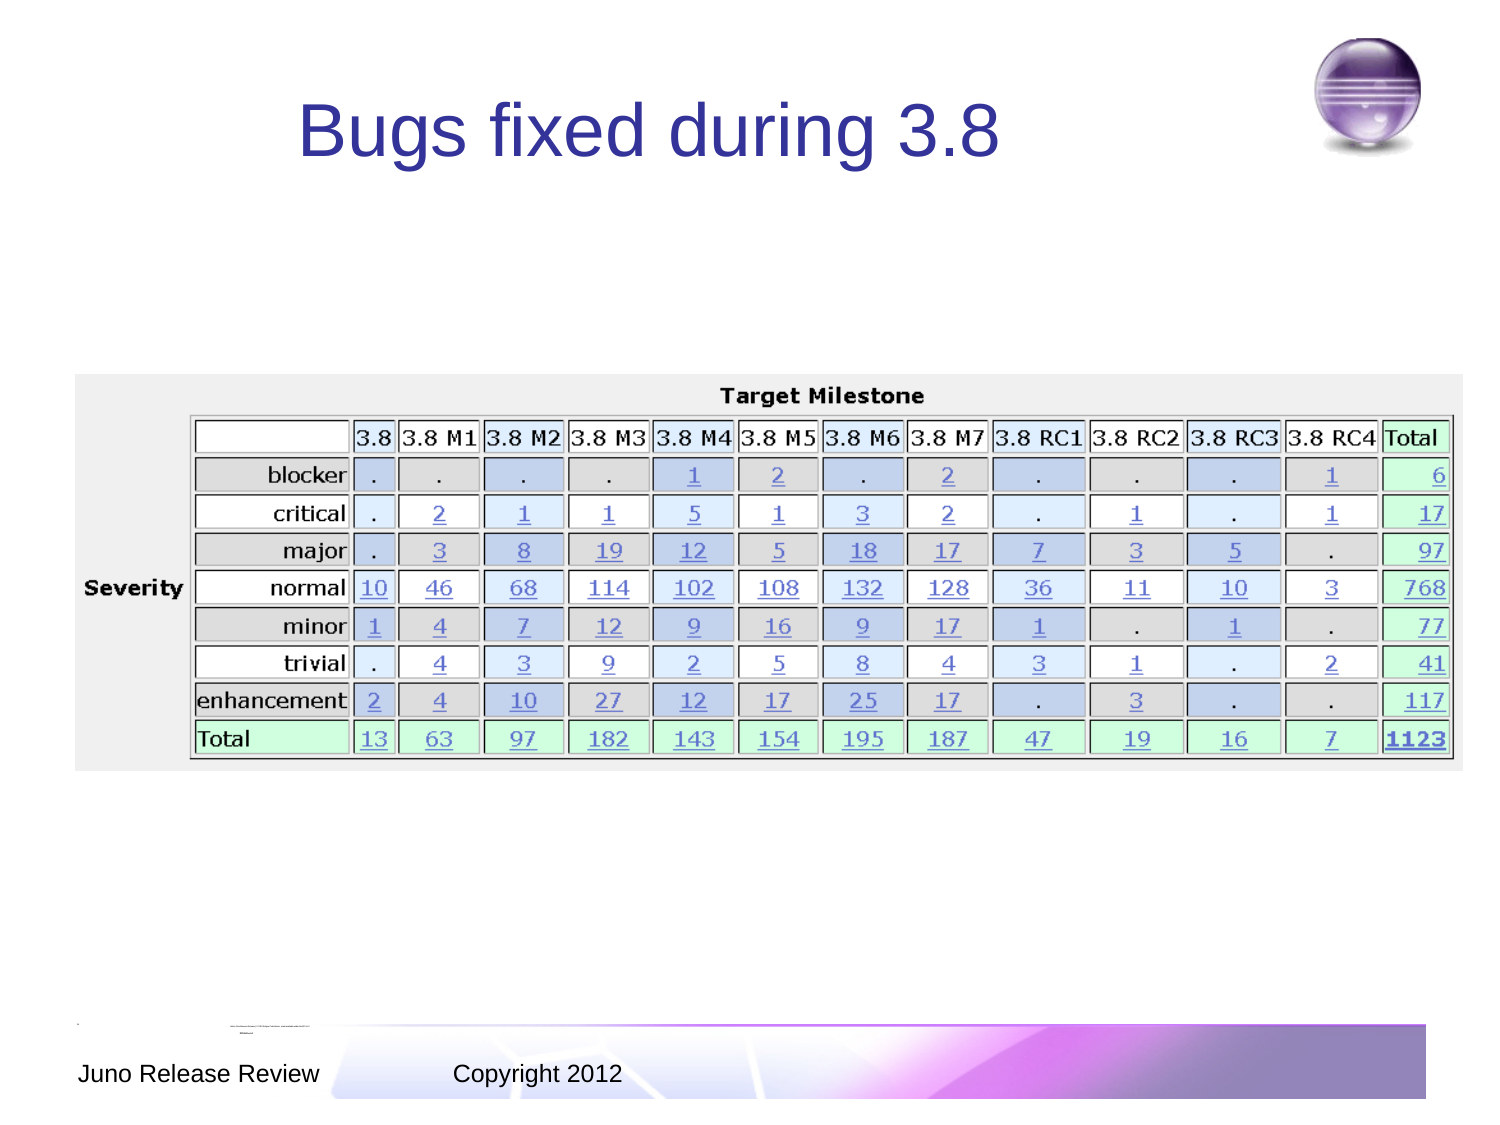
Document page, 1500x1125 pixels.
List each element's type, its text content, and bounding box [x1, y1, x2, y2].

title Bugs fixed during 3.8 [99, 37, 1201, 226]
picture [225, 1024, 1426, 1099]
picture [1307, 37, 1426, 157]
picture [75, 374, 1463, 772]
